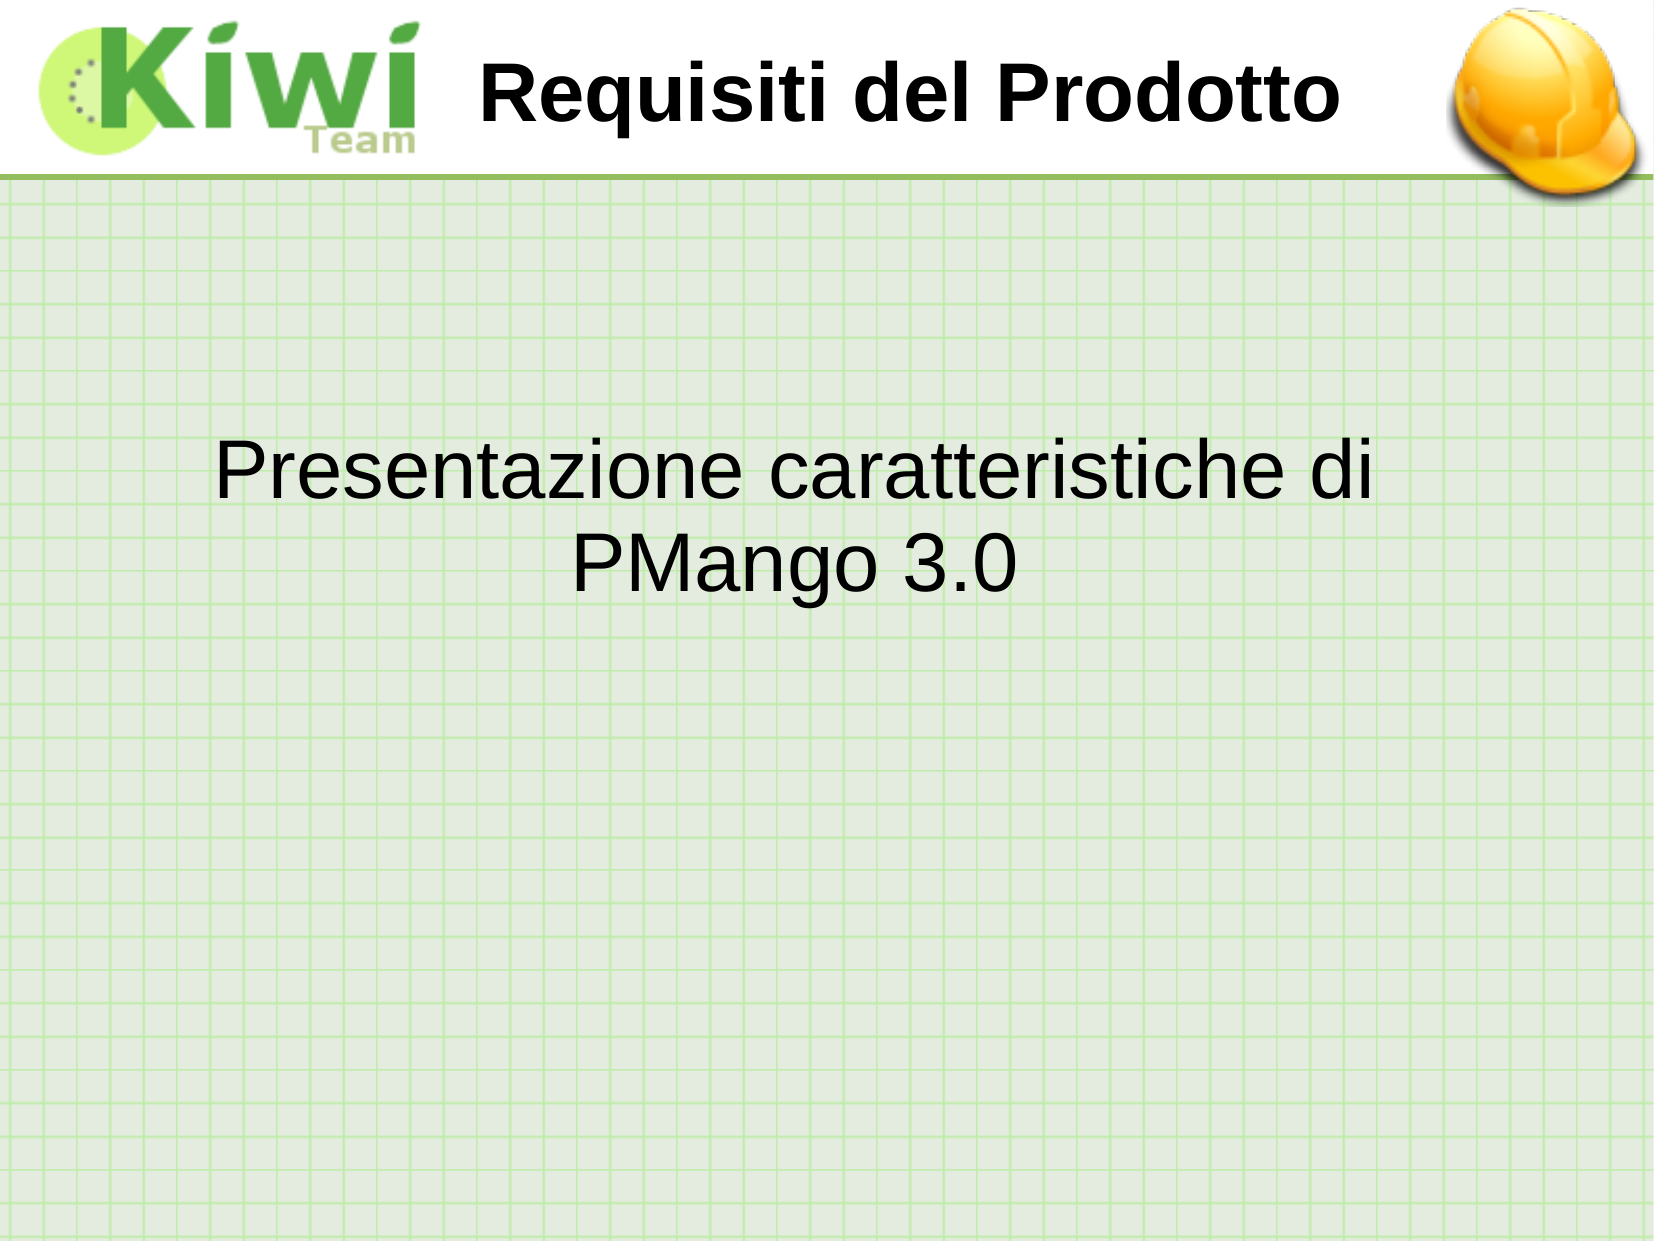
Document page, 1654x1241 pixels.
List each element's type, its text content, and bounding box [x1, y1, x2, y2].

picture [29, 7, 438, 166]
picture [0, 0, 1654, 1241]
text_box [0, 0, 1446, 174]
title Requisiti del Prodotto [478, 44, 1446, 142]
subtitle Presentazione caratteristiche di PMango 3.0 [200, 413, 1388, 621]
